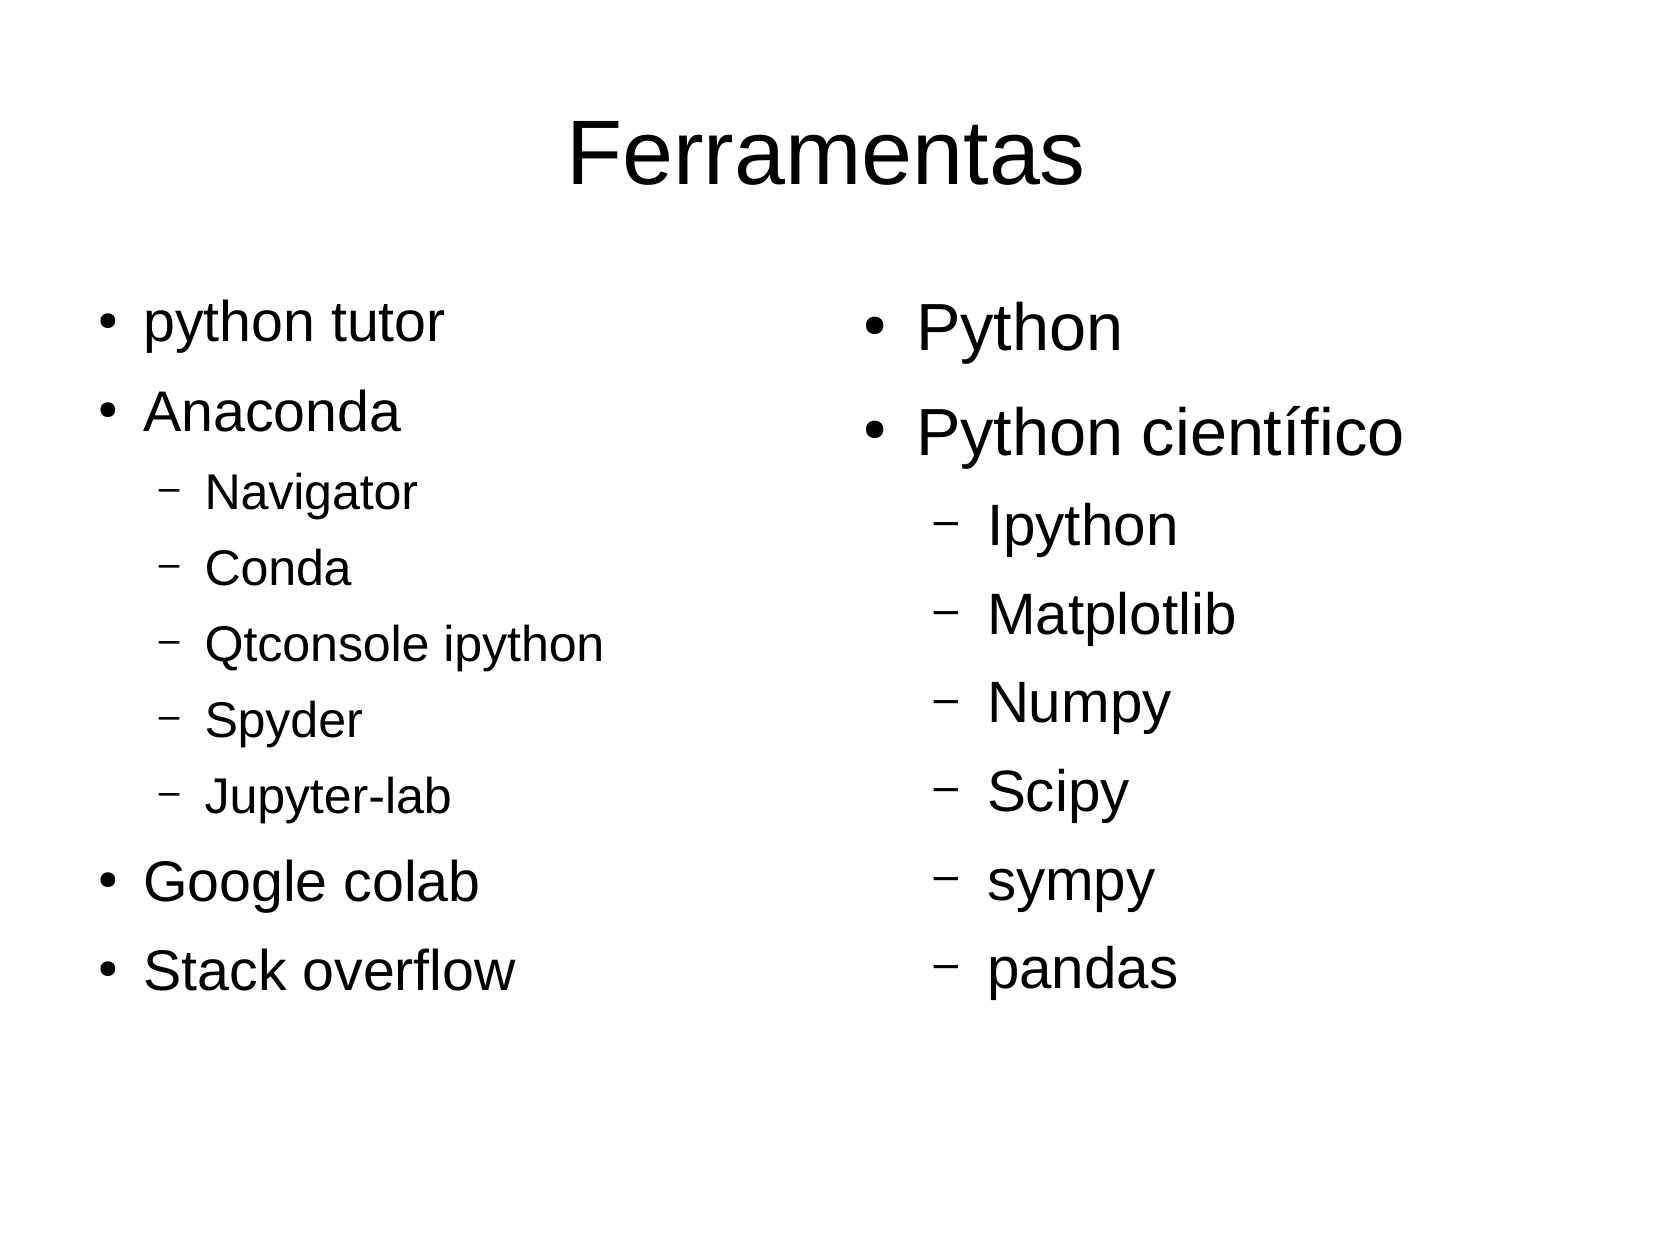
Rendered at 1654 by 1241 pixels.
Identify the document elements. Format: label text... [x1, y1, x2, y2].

list Python Python científico Ipython Matplotlib Numpy Scipy sympy pandas [845, 290, 1572, 1010]
list python tutor Anaconda Navigator Conda Qtconsole ipython Spyder Jupyter-lab Google colab Stack overflow [82, 290, 809, 1010]
title Ferramentas [82, 49, 1571, 257]
